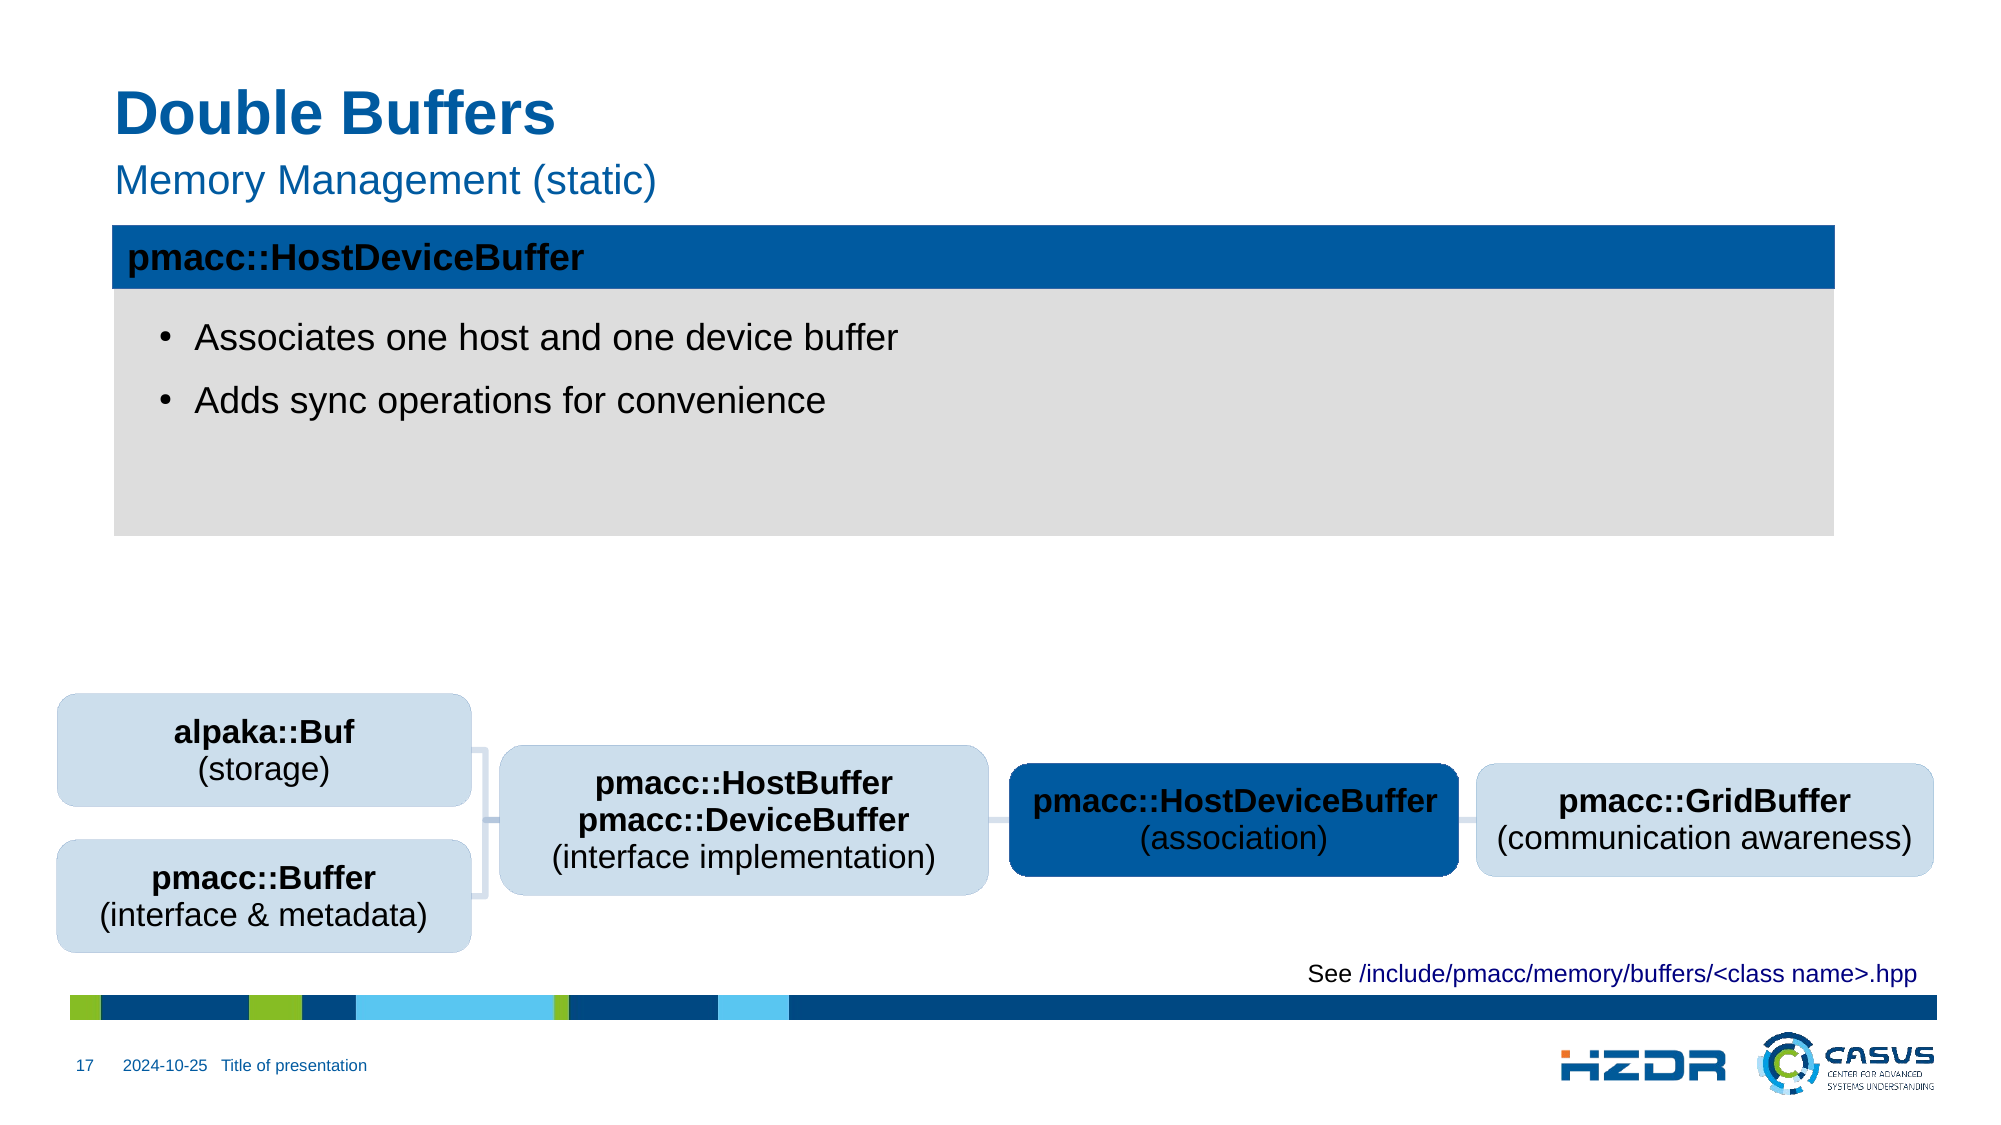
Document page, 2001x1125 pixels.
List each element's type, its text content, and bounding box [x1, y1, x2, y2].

title Double Buffers [114, 80, 1934, 148]
text_box See /include/pmacc/memory/buffers/<class name>.hpp [890, 952, 1934, 1005]
text_box alpaka::Buf (storage) [57, 693, 472, 807]
text_box pmacc::HostDeviceBuffer [112, 225, 1835, 289]
text_box pmacc::Buffer (interface & metadata) [56, 840, 472, 953]
picture [572, 995, 1937, 1020]
text_box pmacc::HostBuffer pmacc::DeviceBuffer (interface implementation) [499, 745, 989, 896]
picture [70, 995, 101, 1020]
picture [1560, 1049, 1726, 1081]
picture [104, 995, 569, 1020]
text_box Memory Management (static) [114, 152, 1267, 208]
text_box pmacc::HostDeviceBuffer (association) [1009, 763, 1459, 877]
text_box pmacc::GridBuffer (communication awareness) [1476, 763, 1934, 877]
slide_number 2024-10-25 [107, 1034, 208, 1095]
text_box Associates one host and one device buffer Adds sync operations for convenience [114, 289, 1834, 536]
picture [1757, 1032, 1934, 1095]
